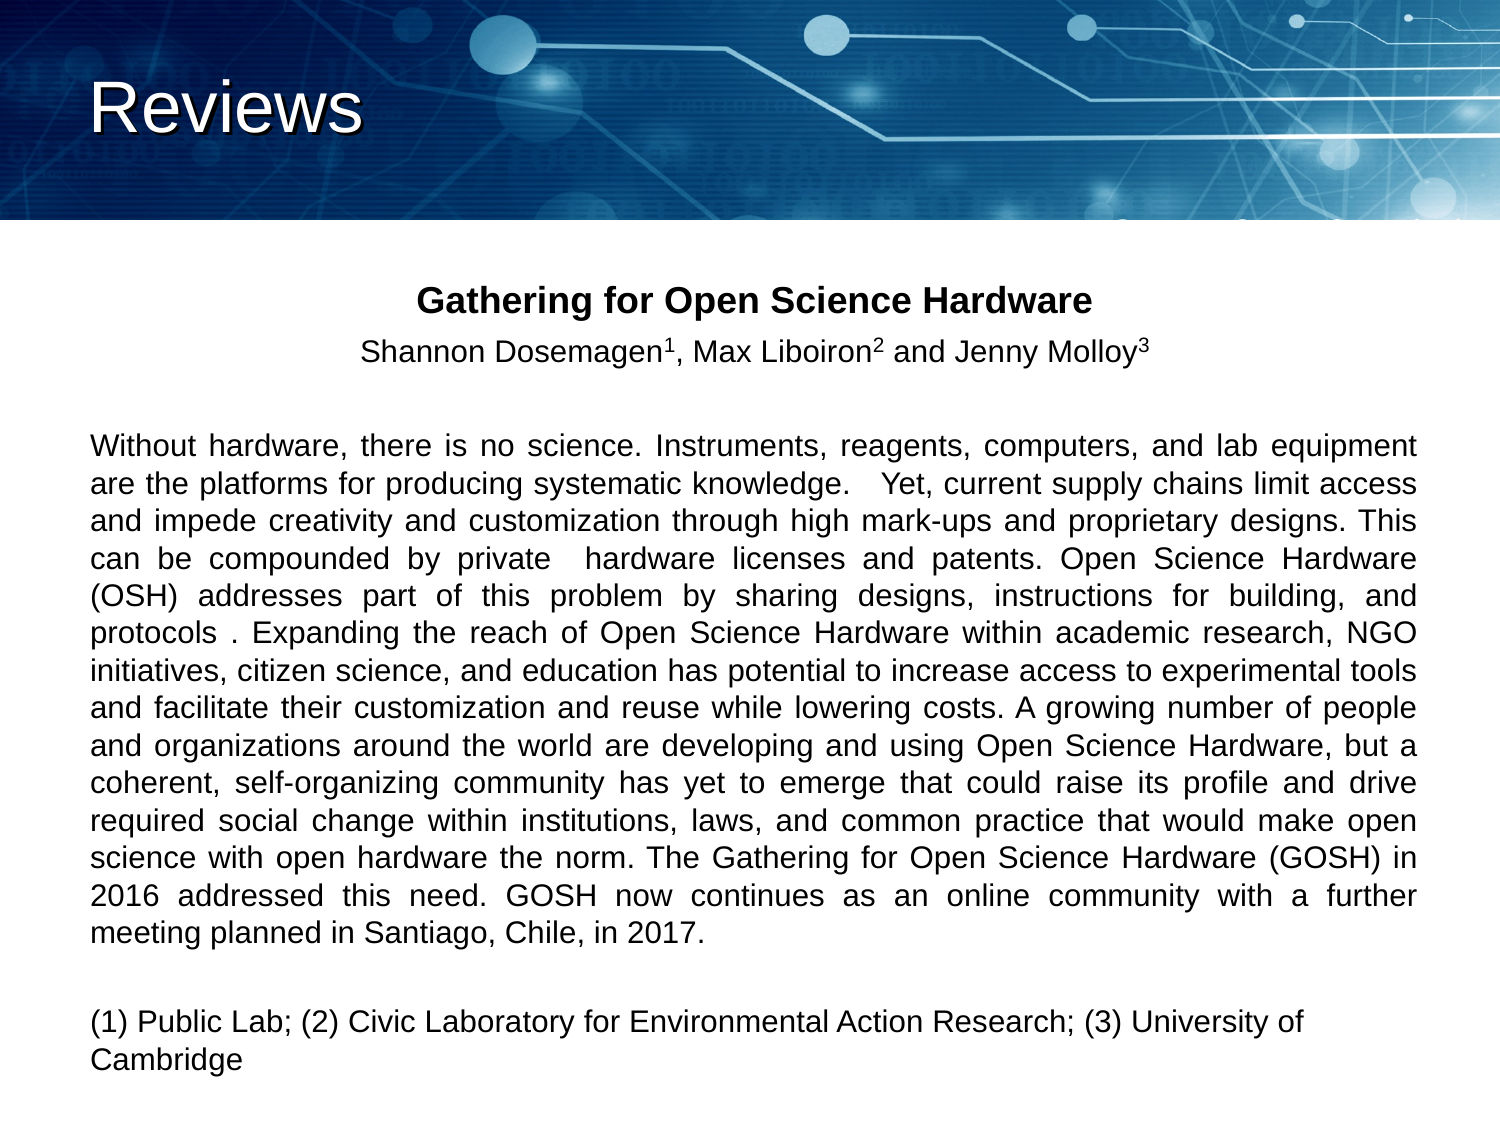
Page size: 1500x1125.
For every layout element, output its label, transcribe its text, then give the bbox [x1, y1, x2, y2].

list Gathering for Open Science Hardware Shannon Dosemagen1, Max Liboiron2 and Jenny Molloy3 Without hardware, there is no science. Instruments, reagents, computers, and lab equipment are the platforms for producing systematic knowledge. Yet, current supply chains limit access and impede creativity and customization through high mark-ups and proprietary designs. This can be compounded by private hardware licenses and patents. Open Science Hardware (OSH) addresses part of this problem by sharing designs, instructions for building, and protocols . Expanding the reach of Open Science Hardware within academic research, NGO initiatives, citizen science, and education has potential to increase access to experimental tools and facilitate their customization and reuse while lowering costs. A growing number of people and organizations around the world are developing and using Open Science Hardware, but a coherent, self-organizing community has yet to emerge that could raise its profile and drive required social change within institutions, laws, and common practice that would make open science with open hardware the norm. The Gathering for Open Science Hardware (GOSH) in 2016 addressed this need. GOSH now continues as an online community with a further meeting planned in Santiago, Chile, in 2017. [75, 281, 1435, 994]
picture [0, 0, 1500, 220]
title Reviews [73, 0, 1368, 218]
text_box (1) Public Lab; (2) Civic Laboratory for Environmental Action Research; (3) University of Cambridge [75, 994, 1469, 1085]
